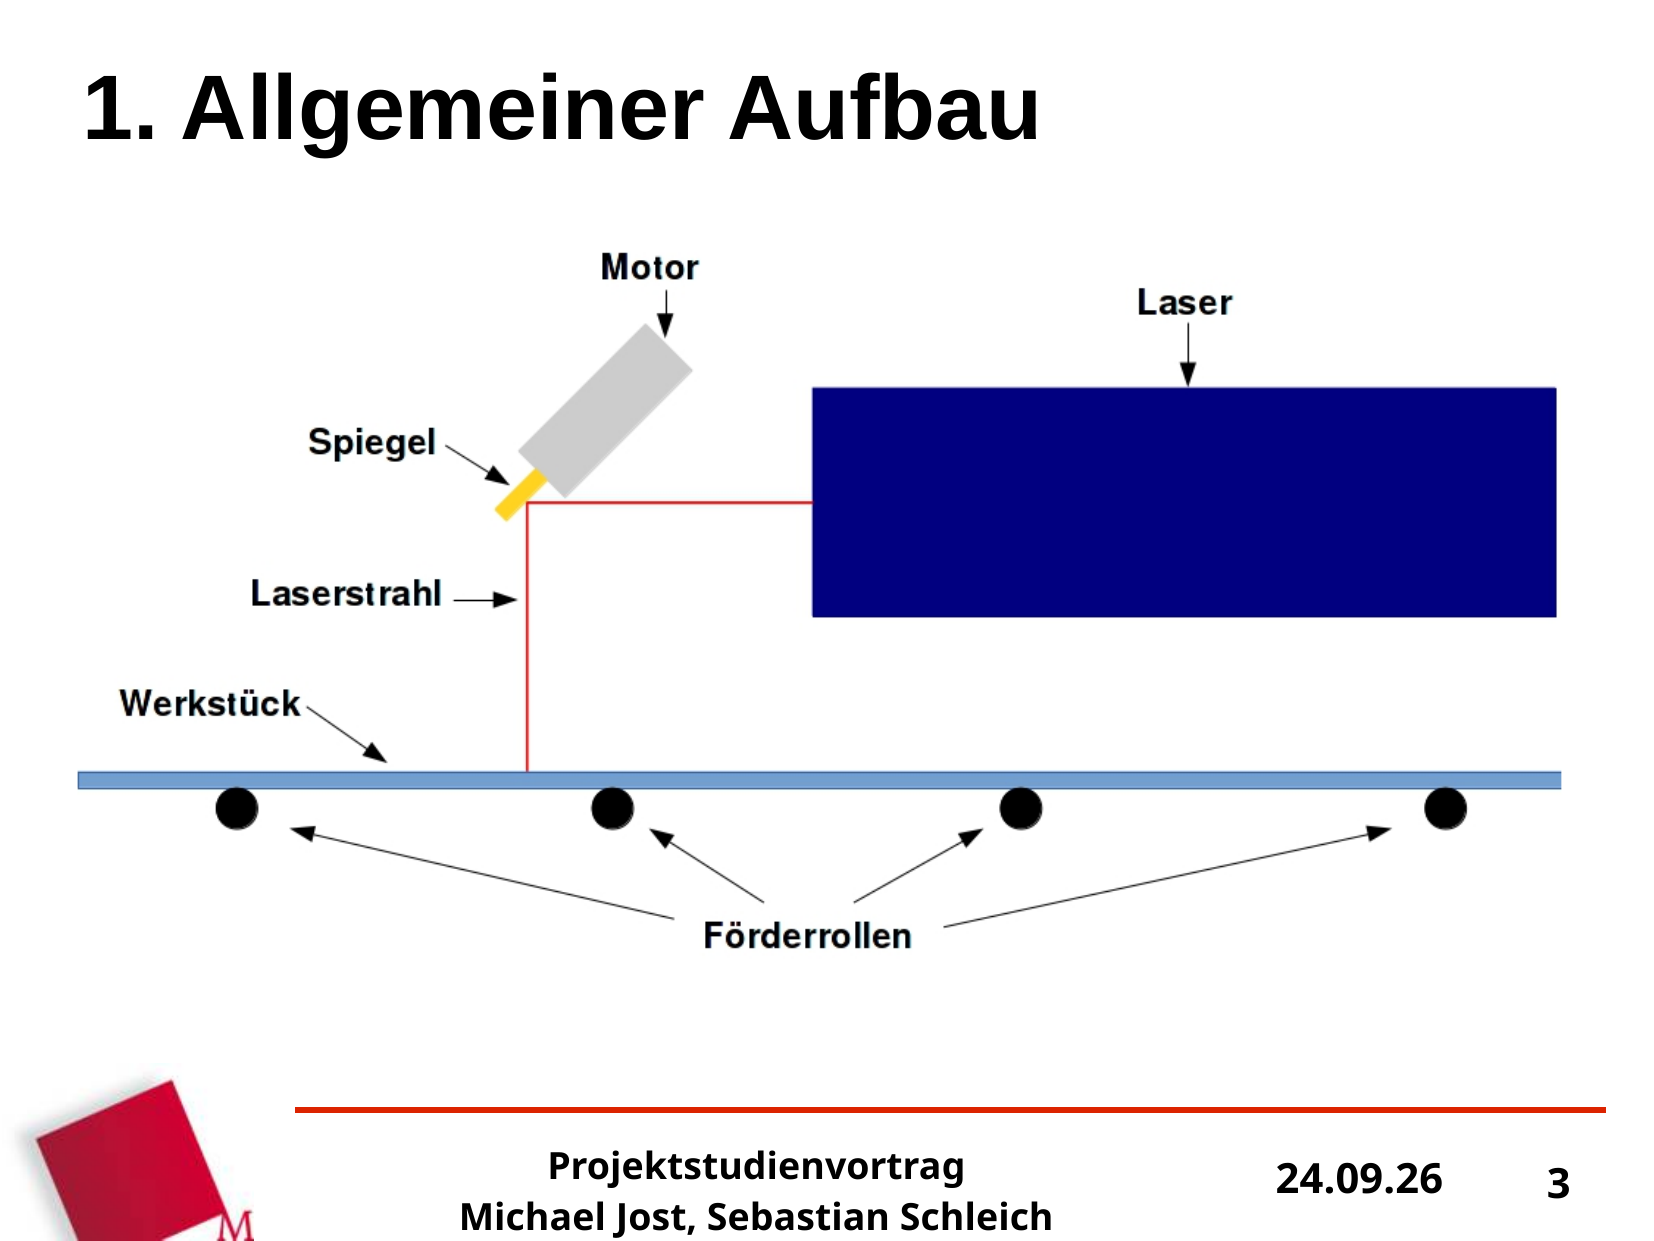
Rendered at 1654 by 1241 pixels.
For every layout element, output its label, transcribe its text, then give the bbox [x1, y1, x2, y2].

picture [77, 240, 1562, 999]
picture [2, 1063, 254, 1241]
title 1. Allgemeiner Aufbau [82, 49, 1571, 166]
